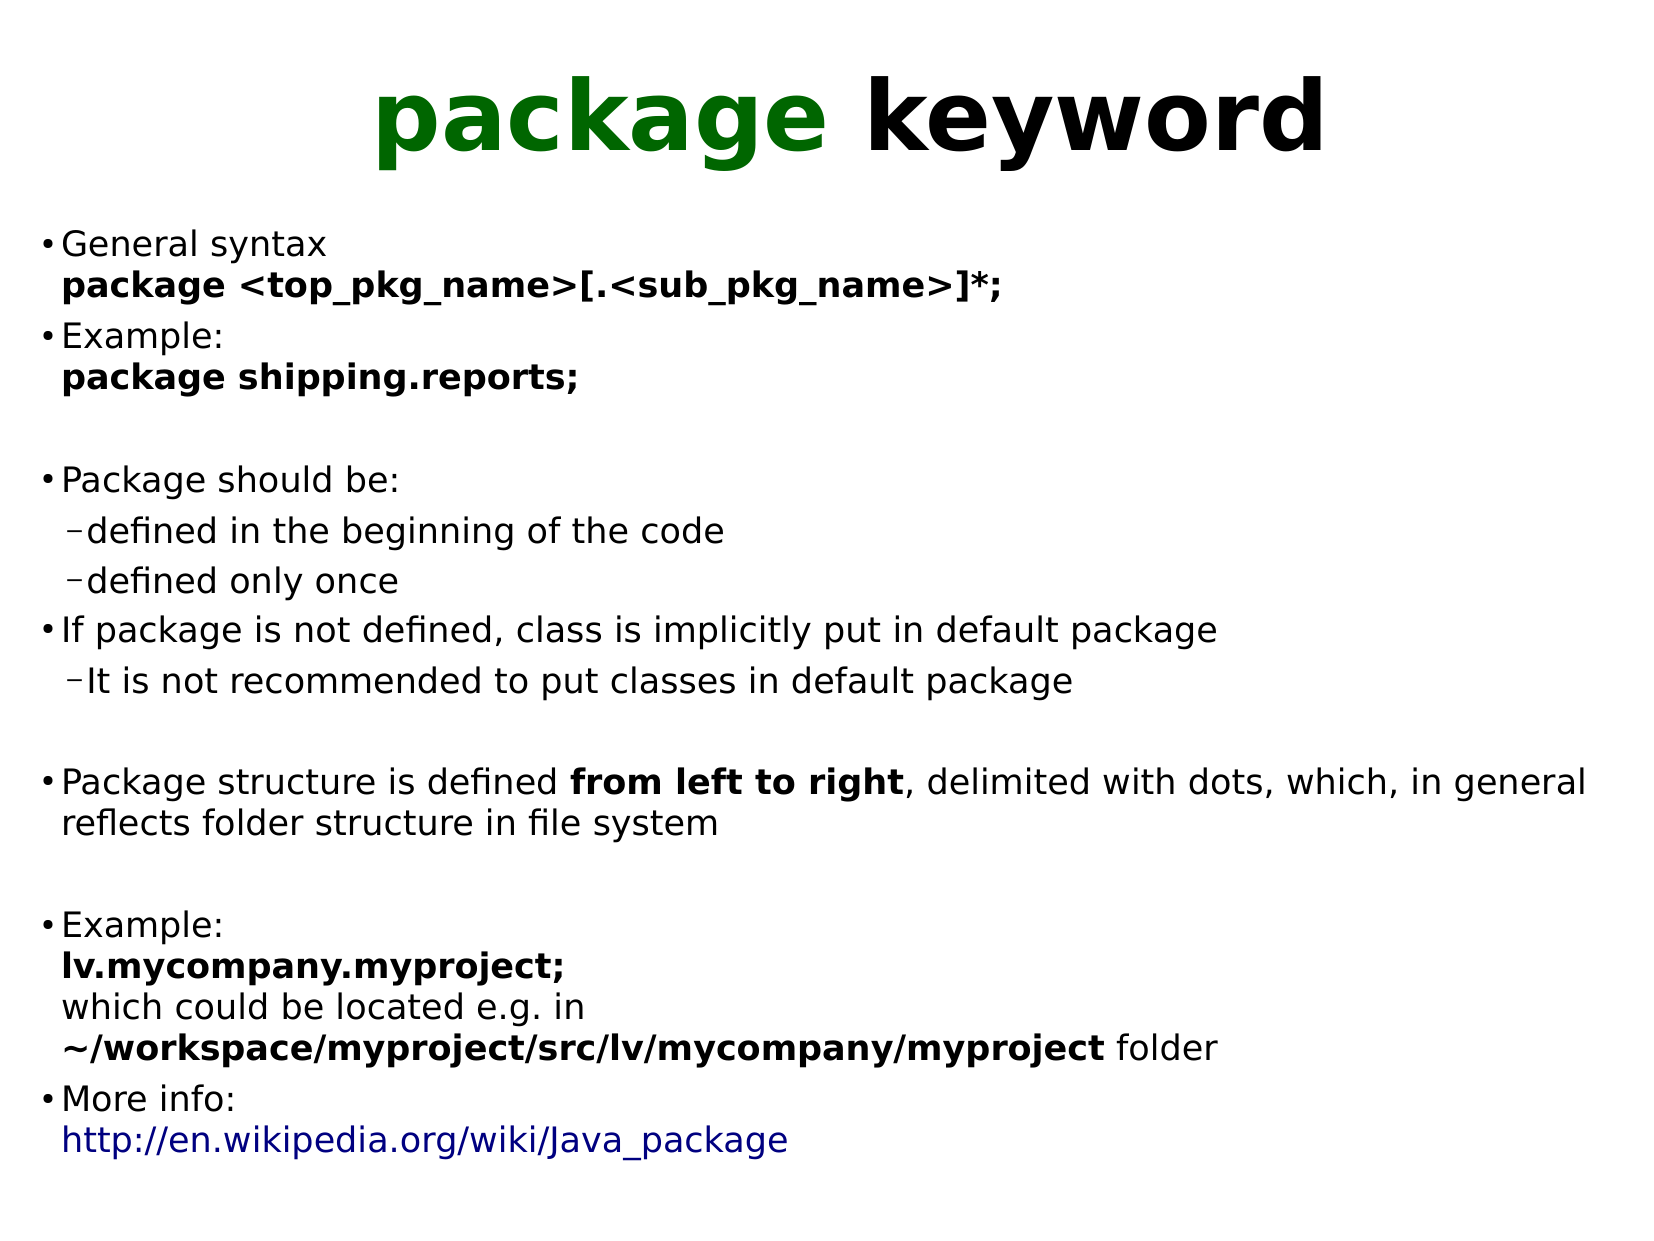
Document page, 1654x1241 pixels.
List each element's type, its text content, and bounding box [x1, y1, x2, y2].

list General syntax package <top_pkg_name>[.<sub_pkg_name>]*; Example: package shipping.reports; Package should be: defined in the beginning of the code defined only once If package is not defined, class is implicitly put in default package It is not recommended to put classes in default package Package structure is defined from left to right, delimited with dots, which, in general reflects folder structure in file system Example: lv.mycompany.myproject; which could be located e.g. in ~/workspace/myproject/src/lv/mycompany/myproject folder More info: http://en.wikipedia.org/wiki/Java_package [35, 224, 1607, 1170]
title package keyword [106, 35, 1595, 199]
